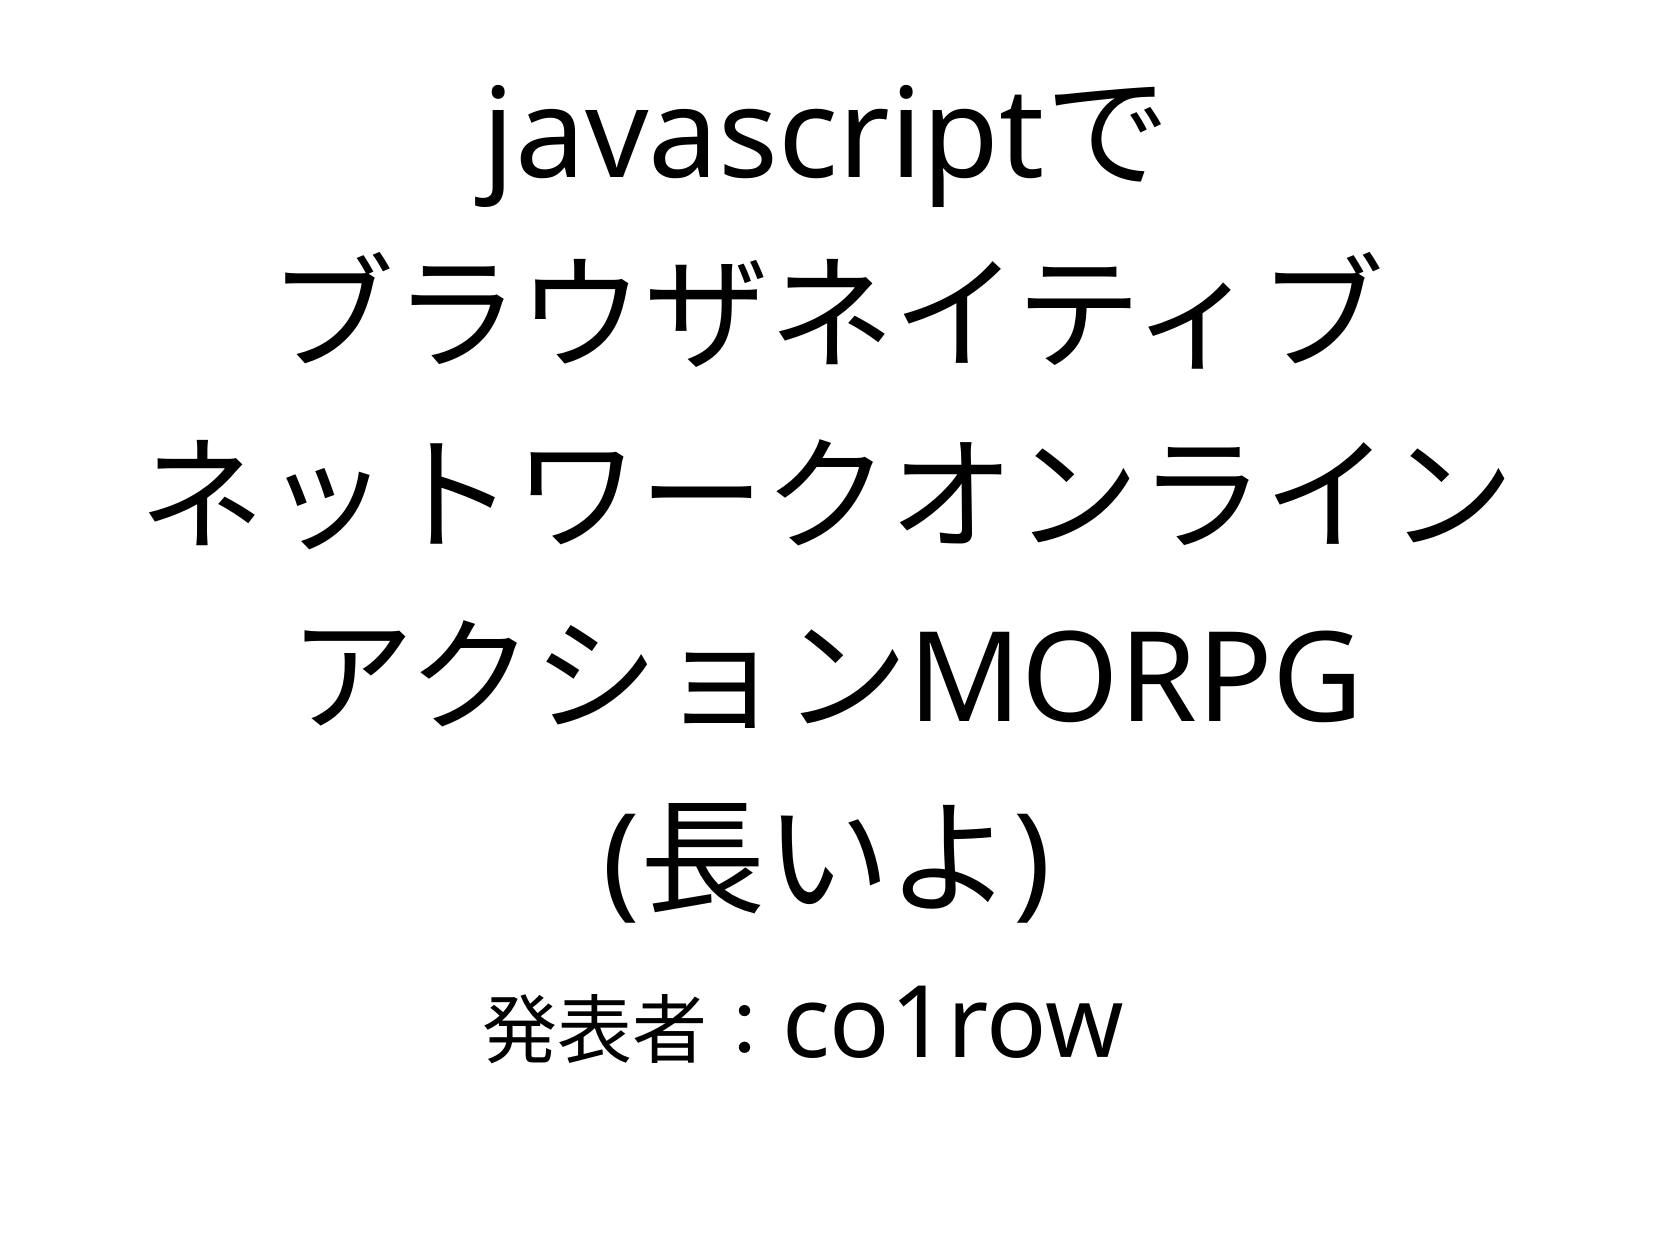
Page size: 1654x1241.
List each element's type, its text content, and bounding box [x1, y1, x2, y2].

title javascriptで ブラウザネイティブ ネットワークオンラインアクションMORPG (長いよ) [82, 173, 1571, 799]
title 発表者：co1row [59, 915, 1548, 1123]
